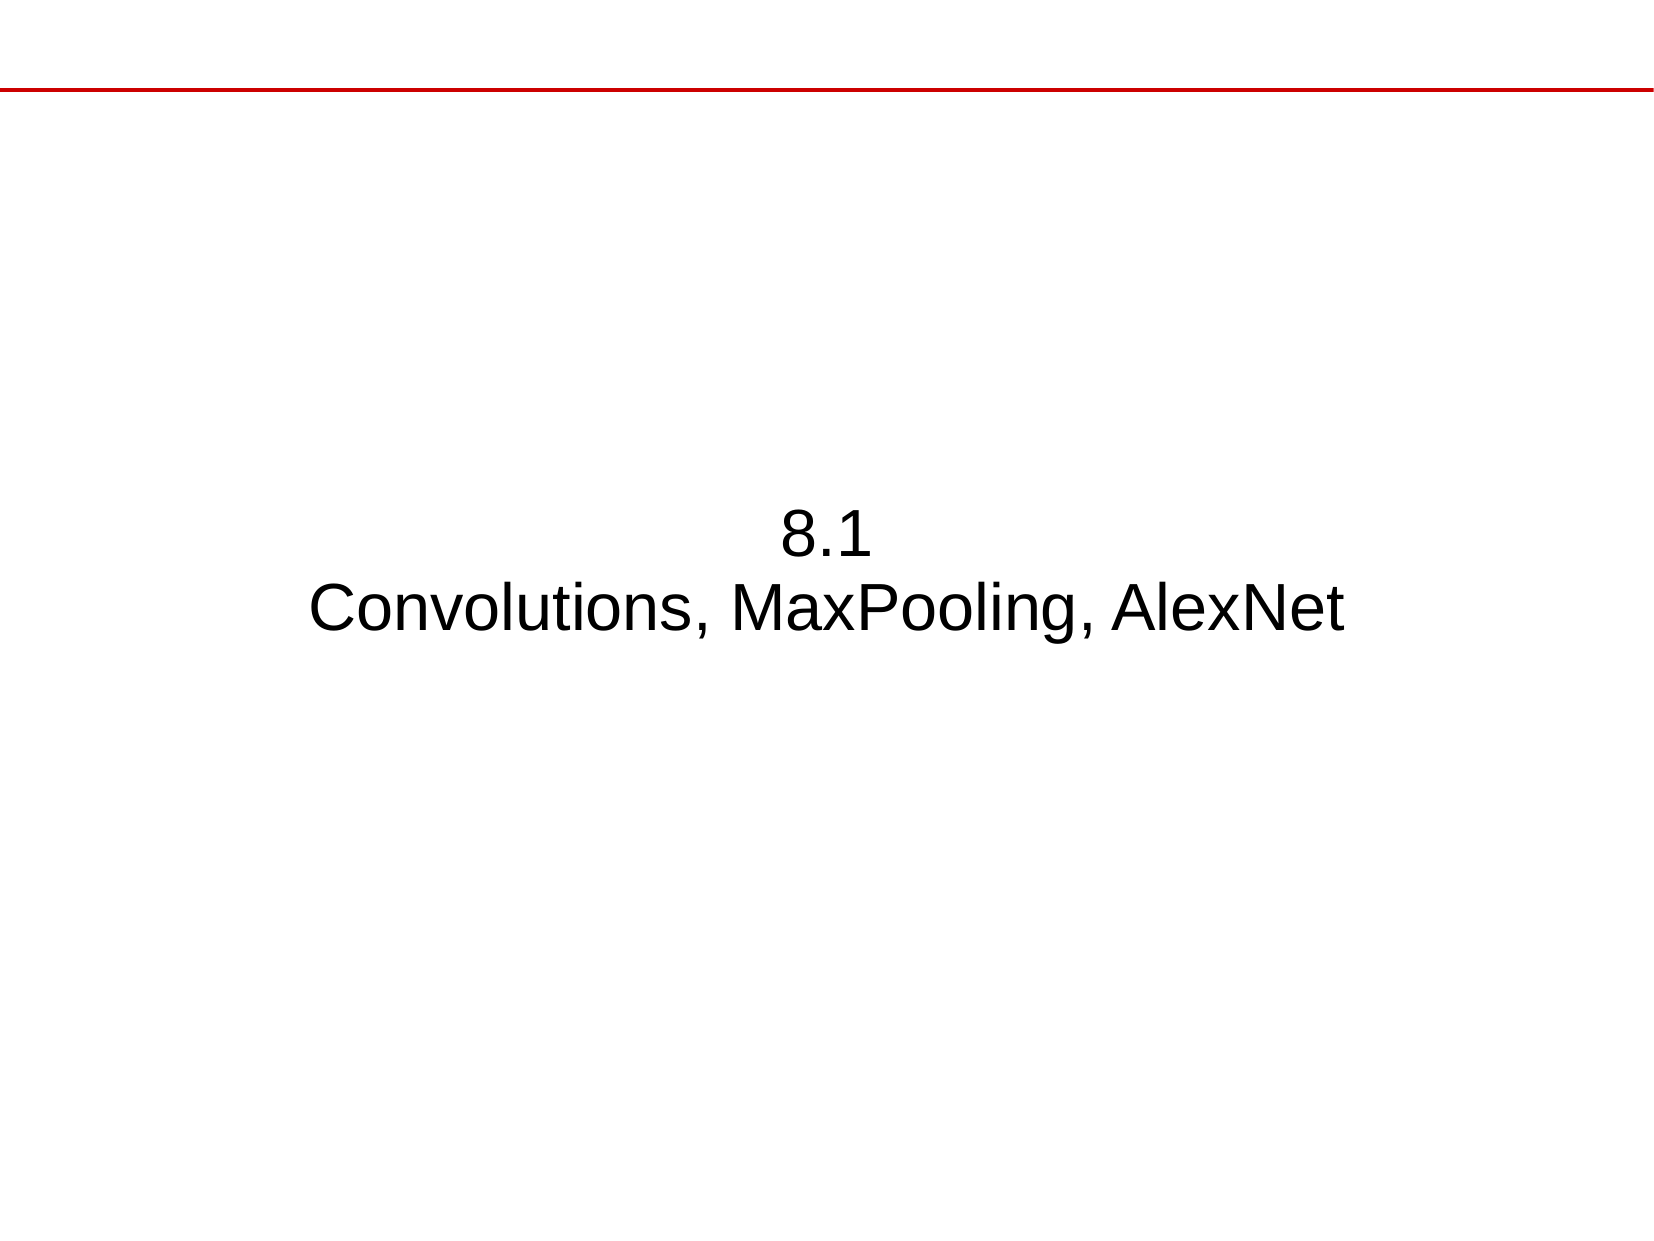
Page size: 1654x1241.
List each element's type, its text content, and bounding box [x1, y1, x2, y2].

subtitle 8.1 Convolutions, MaxPooling, AlexNet [82, 210, 1571, 931]
